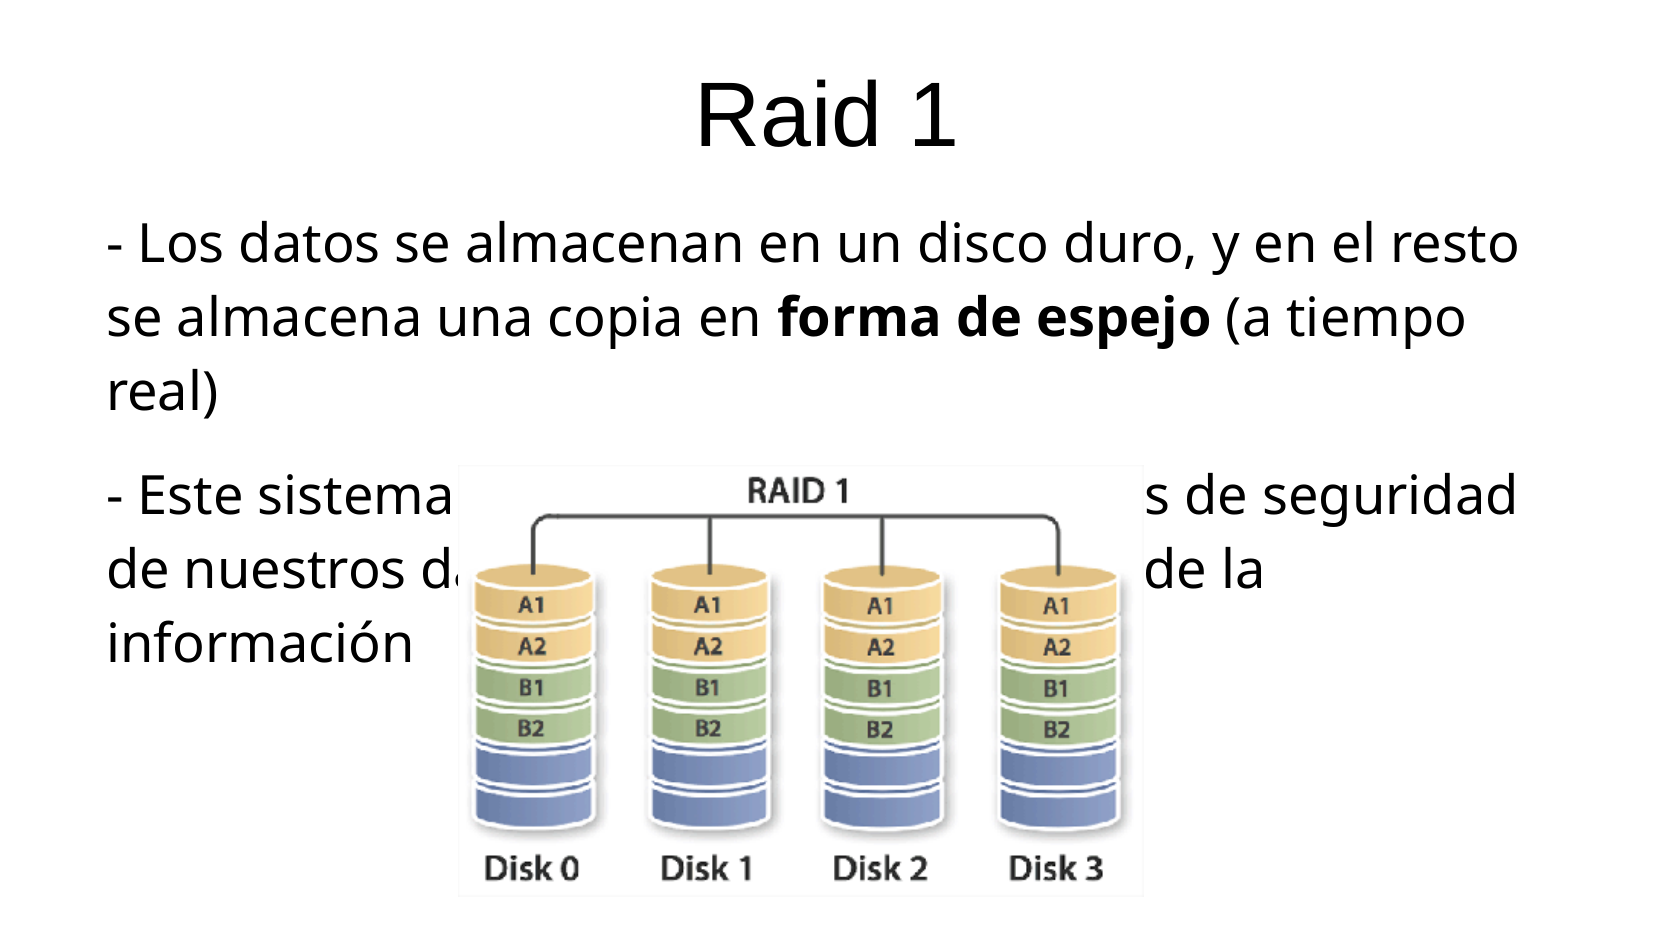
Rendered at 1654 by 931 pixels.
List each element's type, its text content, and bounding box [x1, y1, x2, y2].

picture [458, 465, 1144, 897]
title Raid 1 [82, 37, 1571, 193]
list - Los datos se almacenan en un disco duro, y en el resto se almacena una copia en forma de espejo (a tiempo real) - Este sistema nos permite guardar copias de seguridad de nuestros datos, es decir, la integridad de la información [35, 204, 1524, 851]
